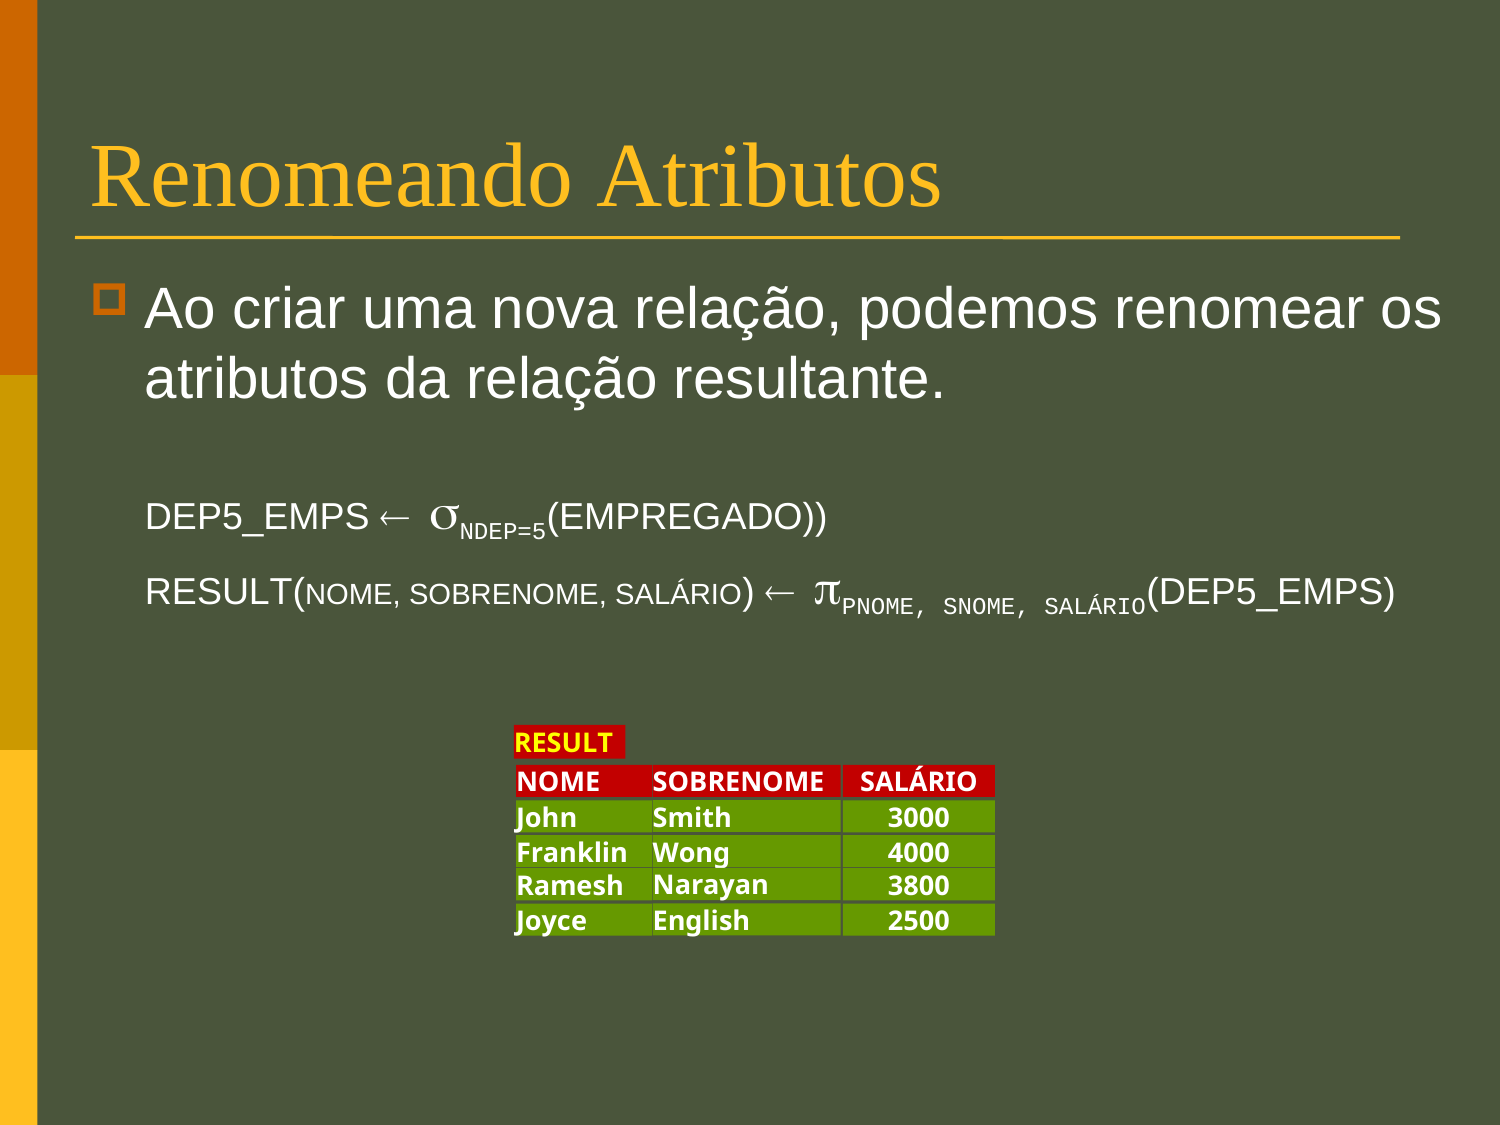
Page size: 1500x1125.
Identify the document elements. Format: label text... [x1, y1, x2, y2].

text_box John [516, 800, 652, 833]
text_box Narayan [652, 867, 841, 901]
text_box Joyce [516, 903, 652, 936]
text_box RESULT [513, 724, 626, 759]
text_box 3000 [842, 800, 995, 833]
text_box SOBRENOME [652, 764, 841, 797]
text_box 4000 [842, 835, 995, 868]
text_box 3800 [842, 868, 995, 901]
title Renomeando Atributos [75, 45, 1426, 233]
text_box Ramesh [516, 868, 652, 901]
text_box NOME [516, 764, 652, 797]
text_box Smith [652, 800, 841, 832]
text_box English [652, 903, 841, 936]
text_box SALÁRIO [842, 764, 995, 797]
text_box Wong [652, 835, 841, 867]
text_box Franklin [516, 835, 652, 868]
list Ao criar uma nova relação, podemos renomear os atributos da relação resultante. DEP5_EMPS NDEP=5(EMPREGADO))‏ RESULT(NOME, SOBRENOME, SALÁRIO) PNOME, SNOME, SALÁRIO(DEP5_EMPS)‏ [75, 262, 1471, 1006]
text_box 2500 [842, 903, 995, 936]
